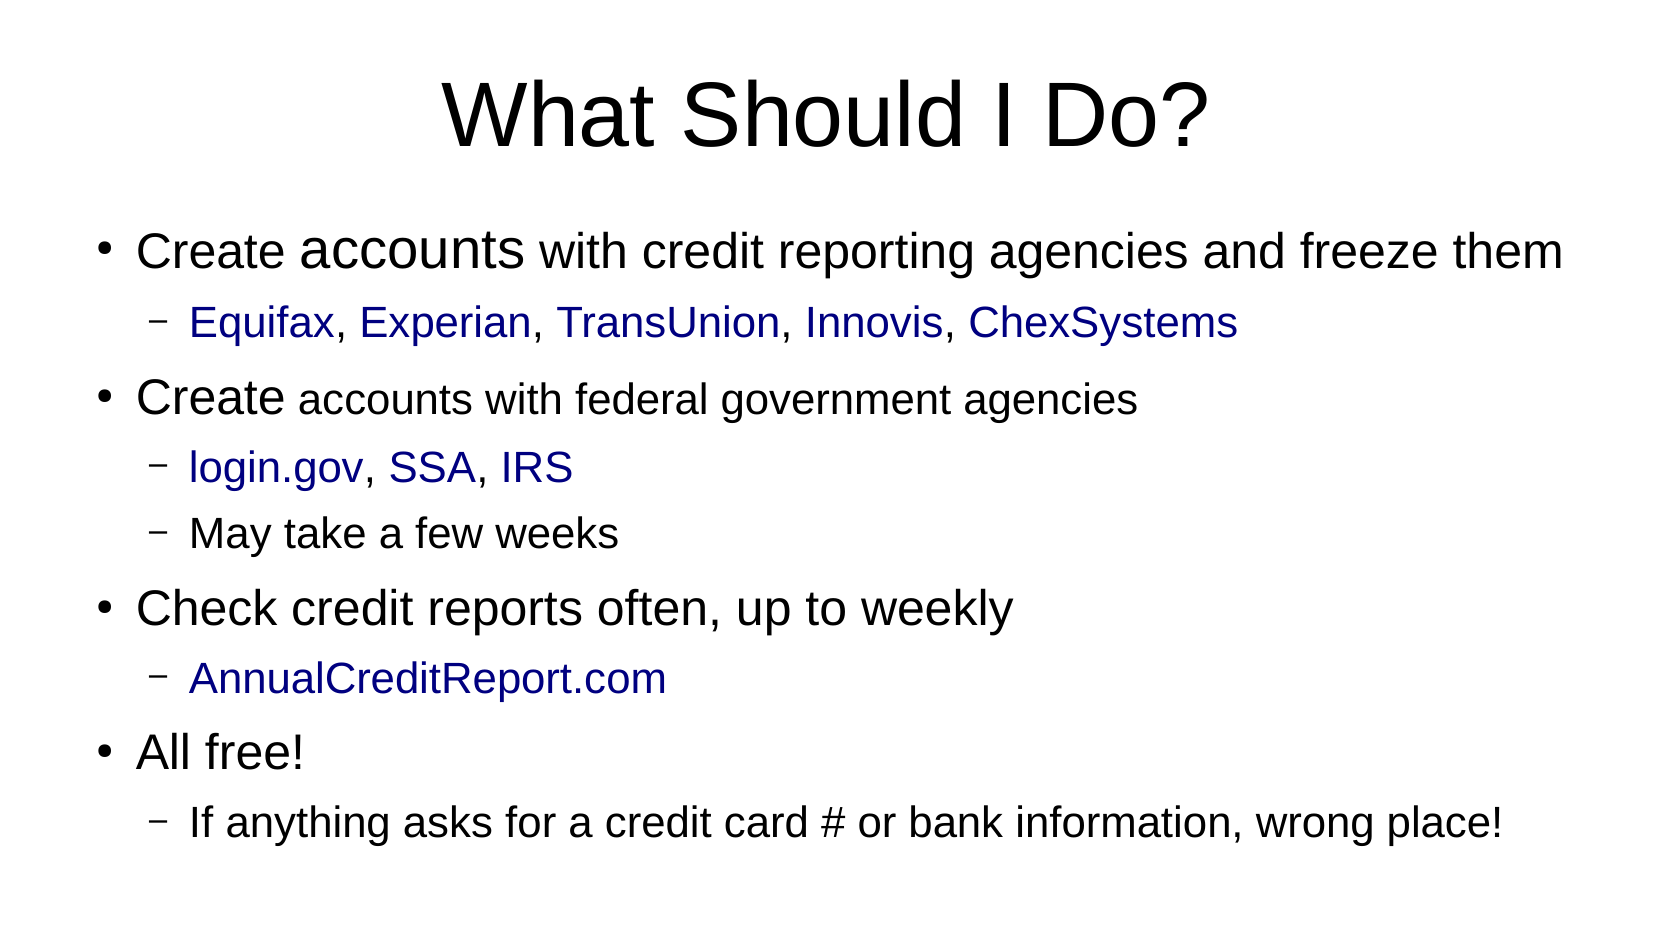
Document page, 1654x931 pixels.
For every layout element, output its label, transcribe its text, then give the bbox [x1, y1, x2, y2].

list Create accounts with credit reporting agencies and freeze them Equifax, Experian, TransUnion, Innovis, ChexSystems Create accounts with federal government agencies login.gov, SSA, IRS May take a few weeks Check credit reports often, up to weekly AnnualCreditReport.com All free! If anything asks for a credit card # or bank information, wrong place! [82, 217, 1571, 863]
title What Should I Do? [82, 37, 1571, 193]
